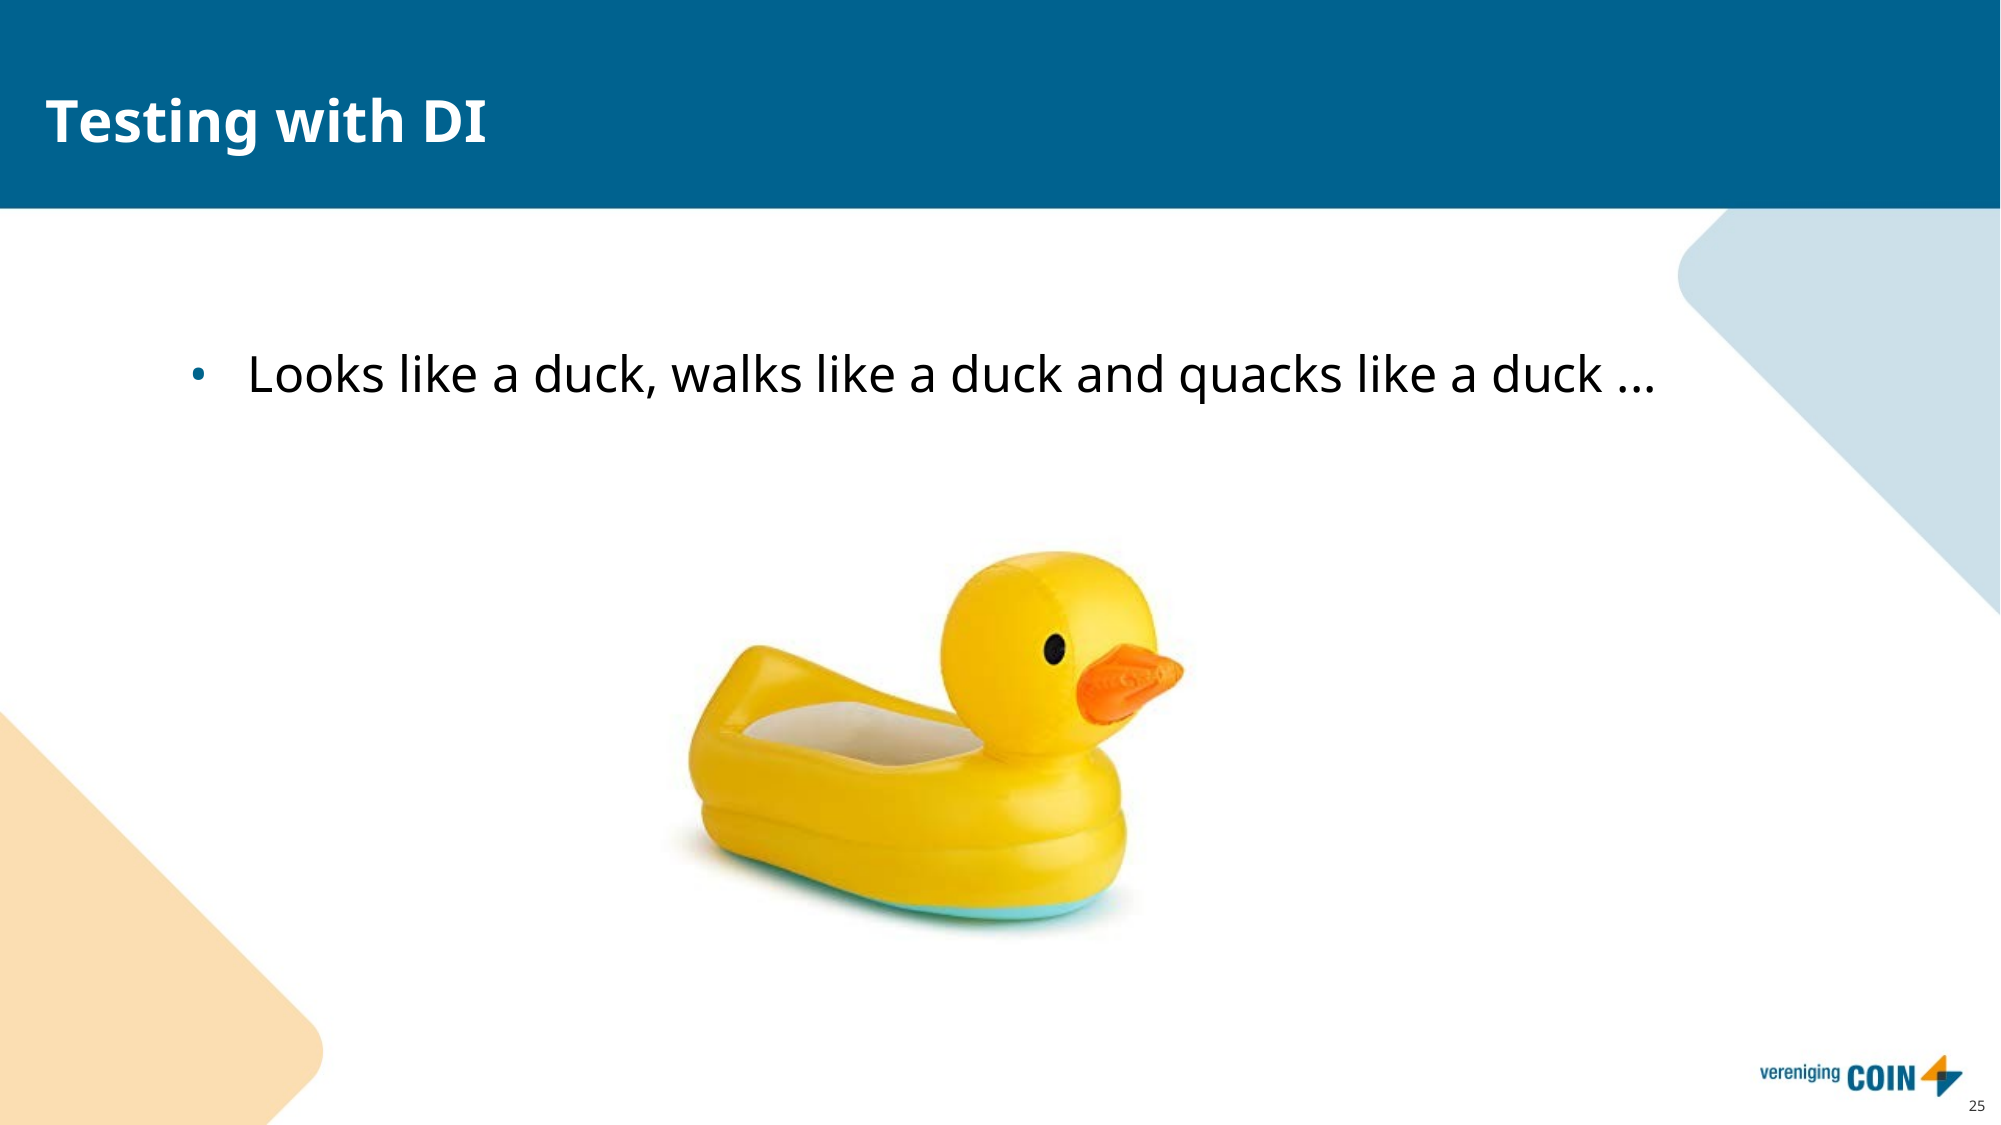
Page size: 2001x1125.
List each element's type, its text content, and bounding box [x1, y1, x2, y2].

text_box Looks like a duck, walks like a duck and quacks like a duck ... [174, 305, 1840, 555]
text_box Testing with DI [30, 31, 1969, 162]
picture [0, 208, 2001, 1125]
